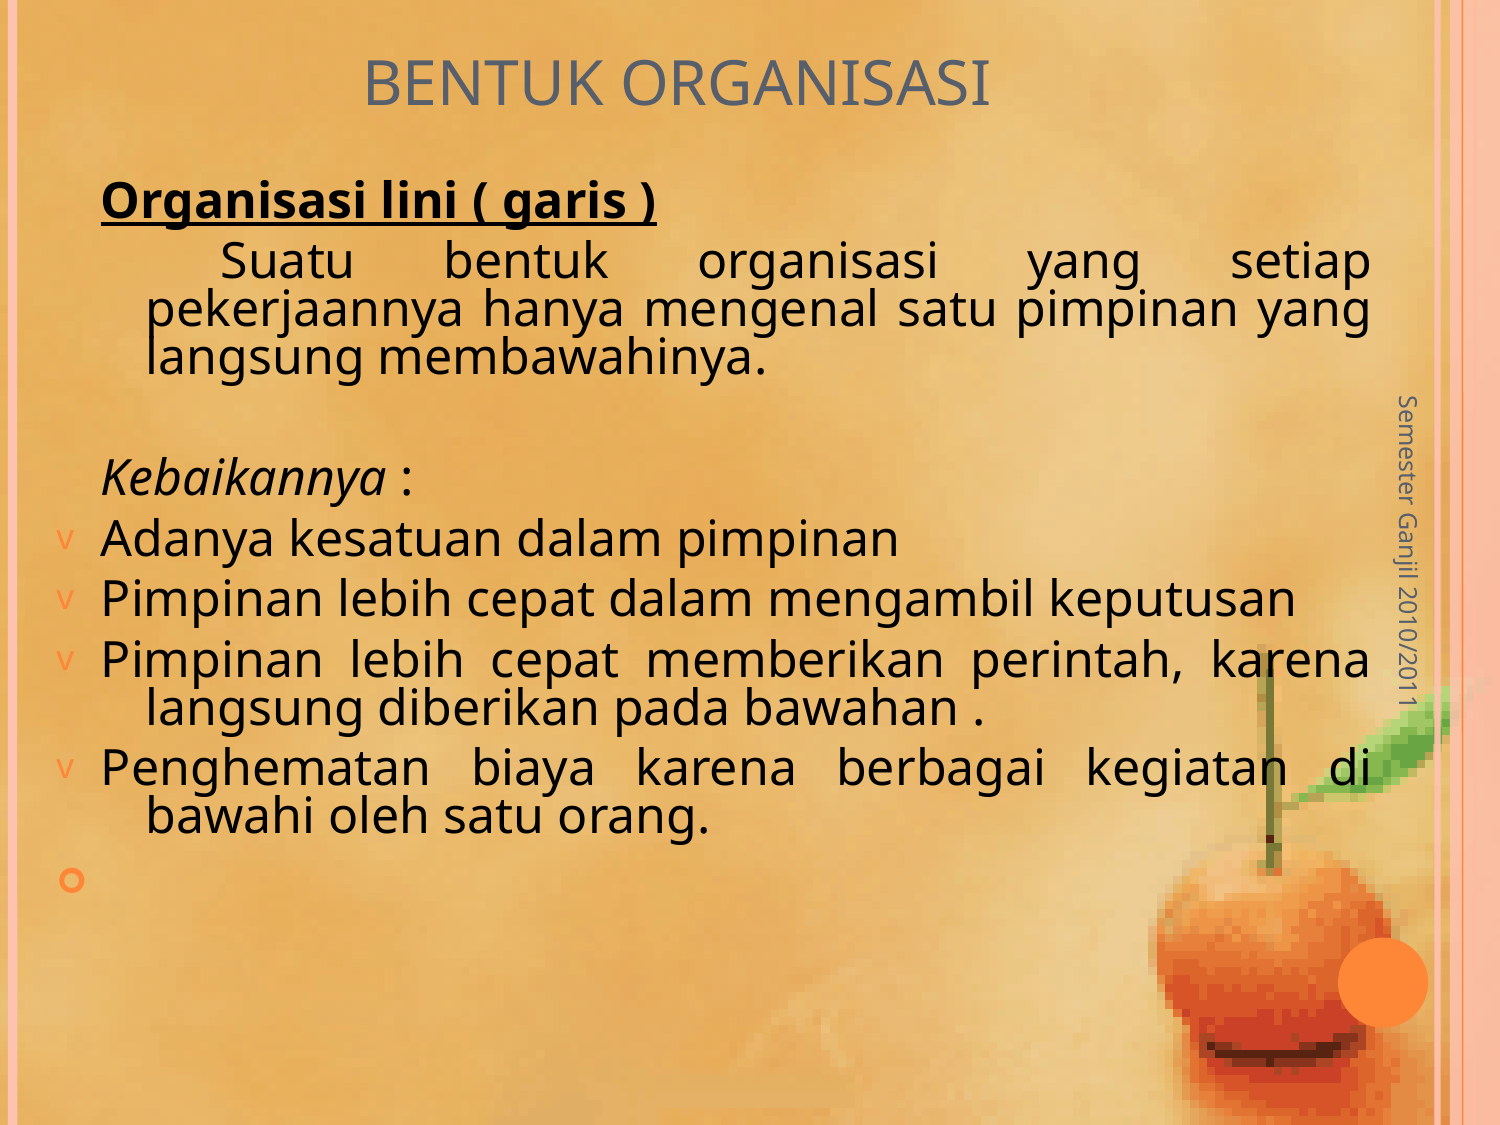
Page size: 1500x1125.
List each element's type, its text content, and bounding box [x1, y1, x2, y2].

list Organisasi lini ( garis ) Suatu bentuk organisasi yang setiap pekerjaannya hanya mengenal satu pimpinan yang langsung membawahinya. Kebaikannya : Adanya kesatuan dalam pimpinan Pimpinan lebih cepat dalam mengambil keputusan Pimpinan lebih cepat memberikan perintah, karena langsung diberikan pada bawahan . Penghematan biaya karena berbagai kegiatan di bawahi oleh satu orang. [41, 172, 1388, 1062]
title BENTUK ORGANISASI [64, 31, 1290, 126]
text_box Semester Ganjil 2010/2011 [1379, 380, 1440, 906]
